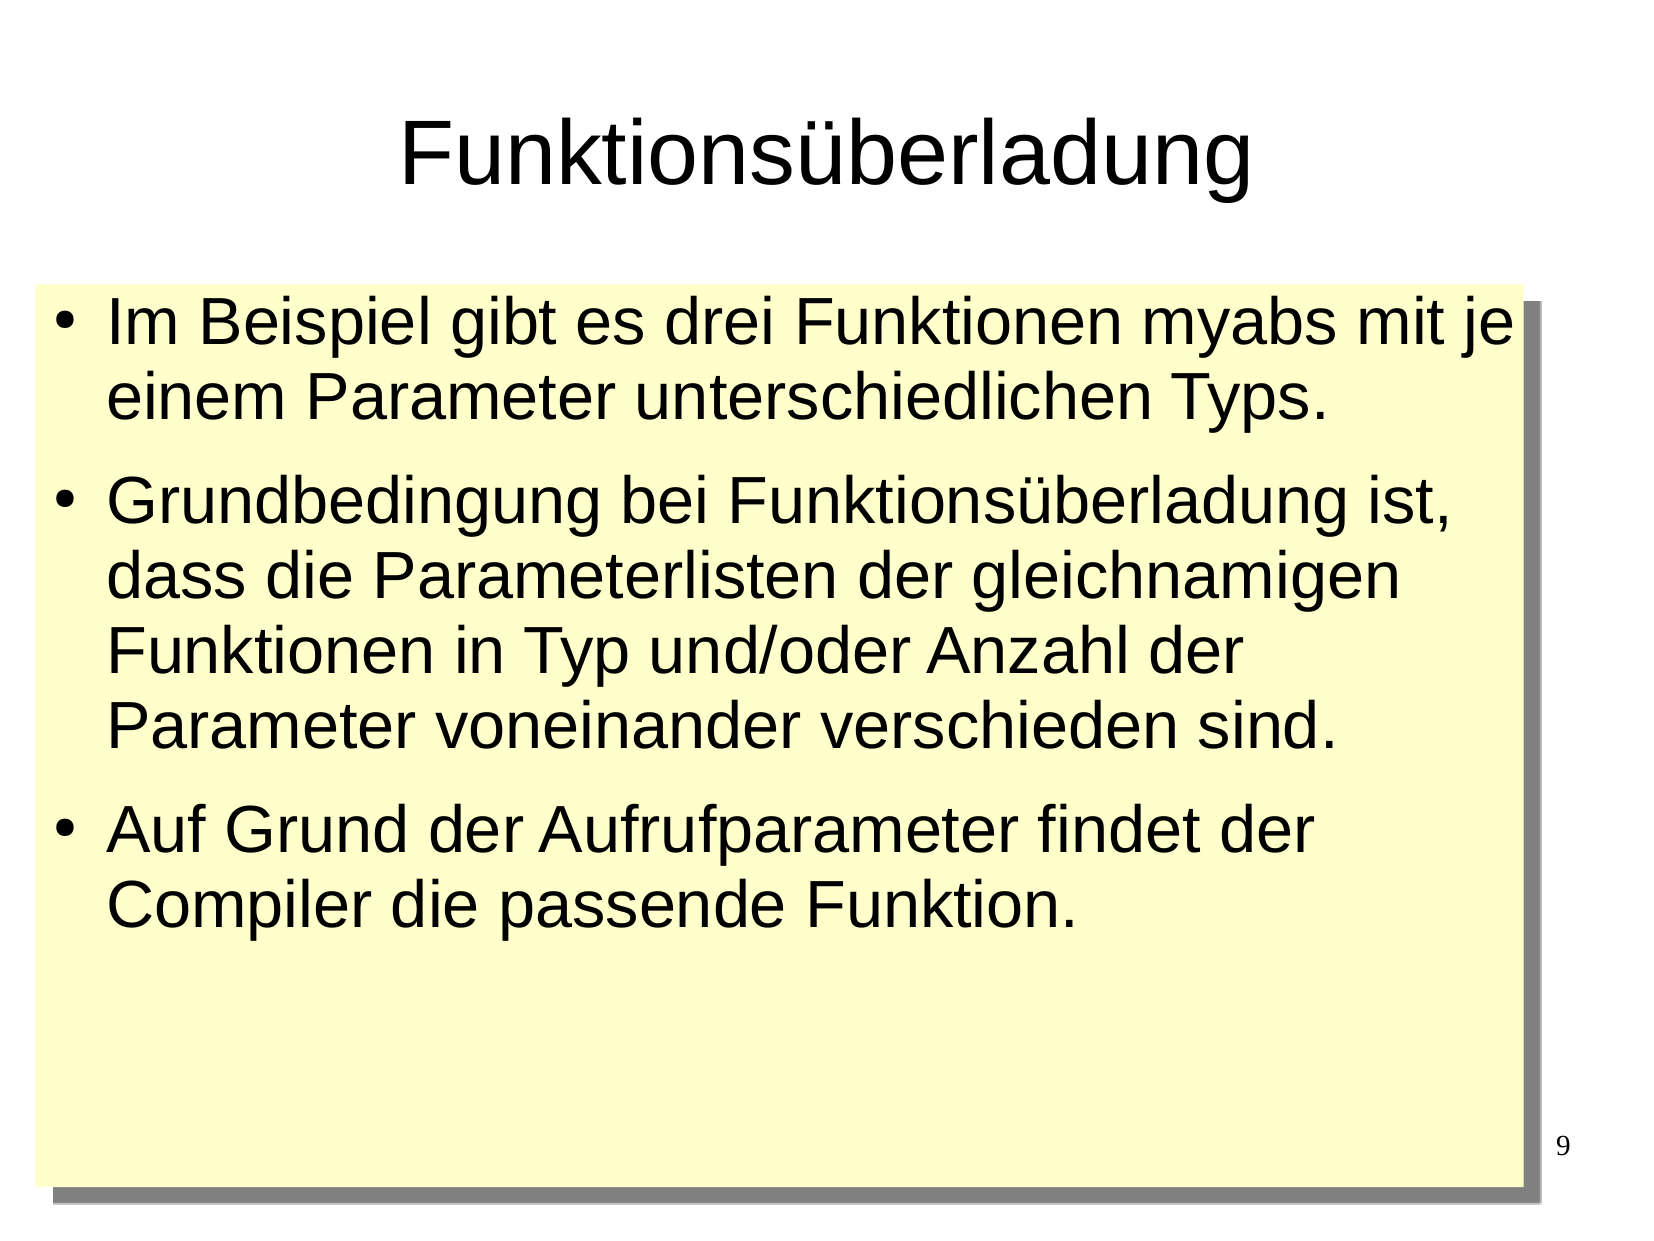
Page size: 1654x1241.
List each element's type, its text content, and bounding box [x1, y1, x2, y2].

list Im Beispiel gibt es drei Funktionen myabs mit je einem Parameter unterschiedlichen Typs. Grundbedingung bei Funktionsüberladung ist, dass die Parameterlisten der gleichnamigen Funktionen in Typ und/oder Anzahl der Parameter voneinander verschieden sind. Auf Grund der Aufrufparameter findet der Compiler die passende Funktion. [35, 284, 1524, 1188]
title Funktionsüberladung [82, 49, 1571, 257]
